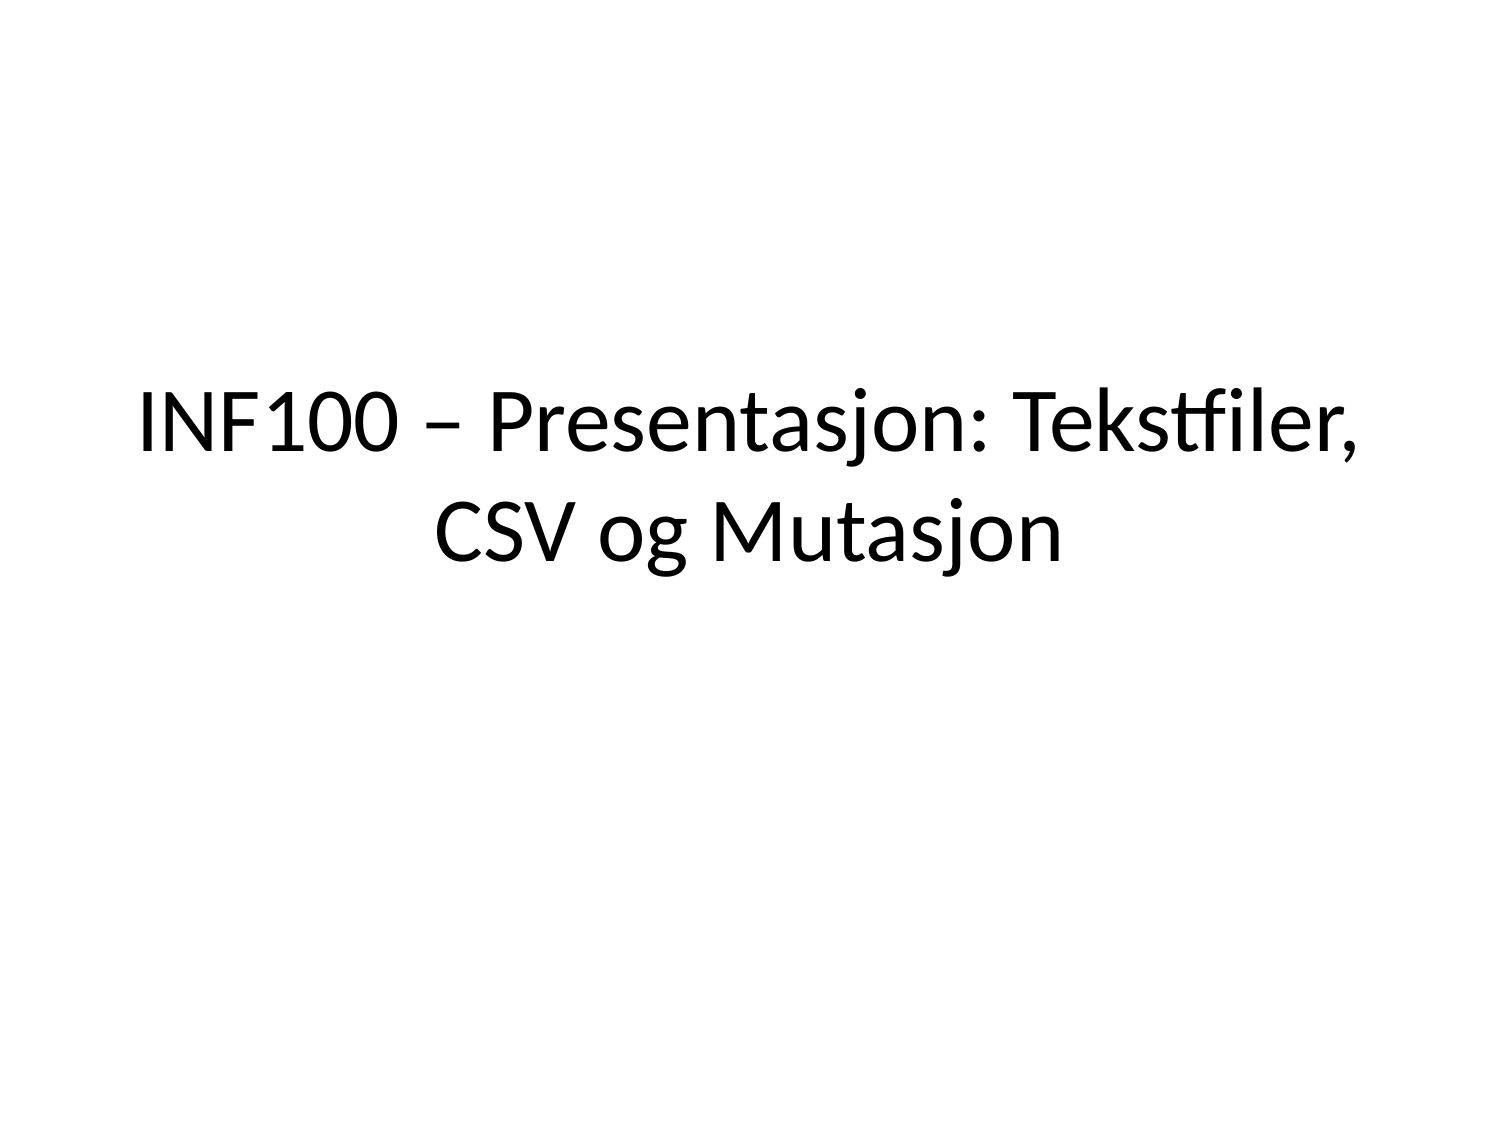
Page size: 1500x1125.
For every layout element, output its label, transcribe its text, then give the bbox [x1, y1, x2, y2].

title INF100 – Presentasjon: Tekstfiler, CSV og Mutasjon [112, 349, 1388, 591]
